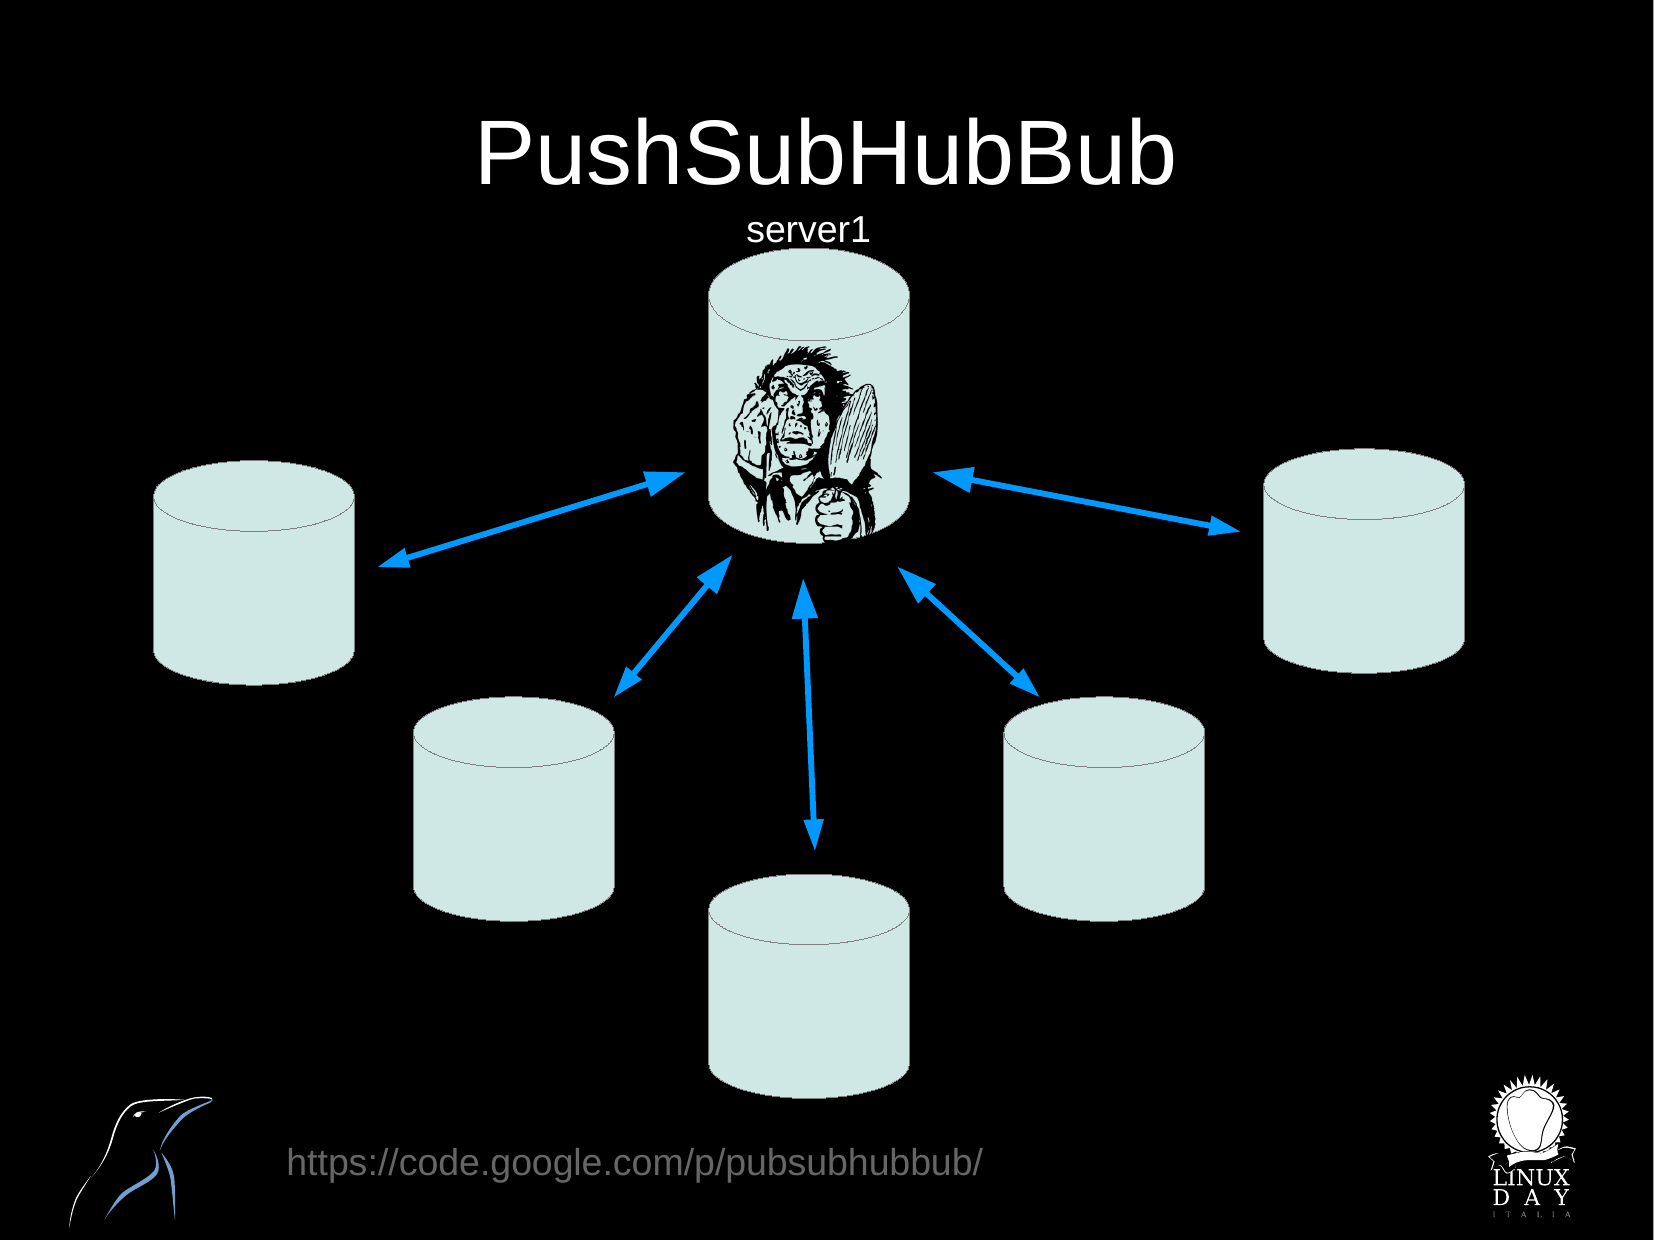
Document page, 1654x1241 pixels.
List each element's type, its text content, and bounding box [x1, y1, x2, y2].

title PushSubHubBub [82, 49, 1571, 257]
text_box [413, 696, 615, 922]
text_box [708, 258, 910, 529]
text_box [153, 460, 355, 686]
picture [732, 342, 883, 556]
text_box [1263, 448, 1465, 674]
text_box [708, 874, 910, 1099]
text_box server1 [731, 200, 957, 258]
text_box https://code.google.com/p/pubsubhubbub/ [271, 1133, 1441, 1191]
text_box [1003, 696, 1205, 922]
